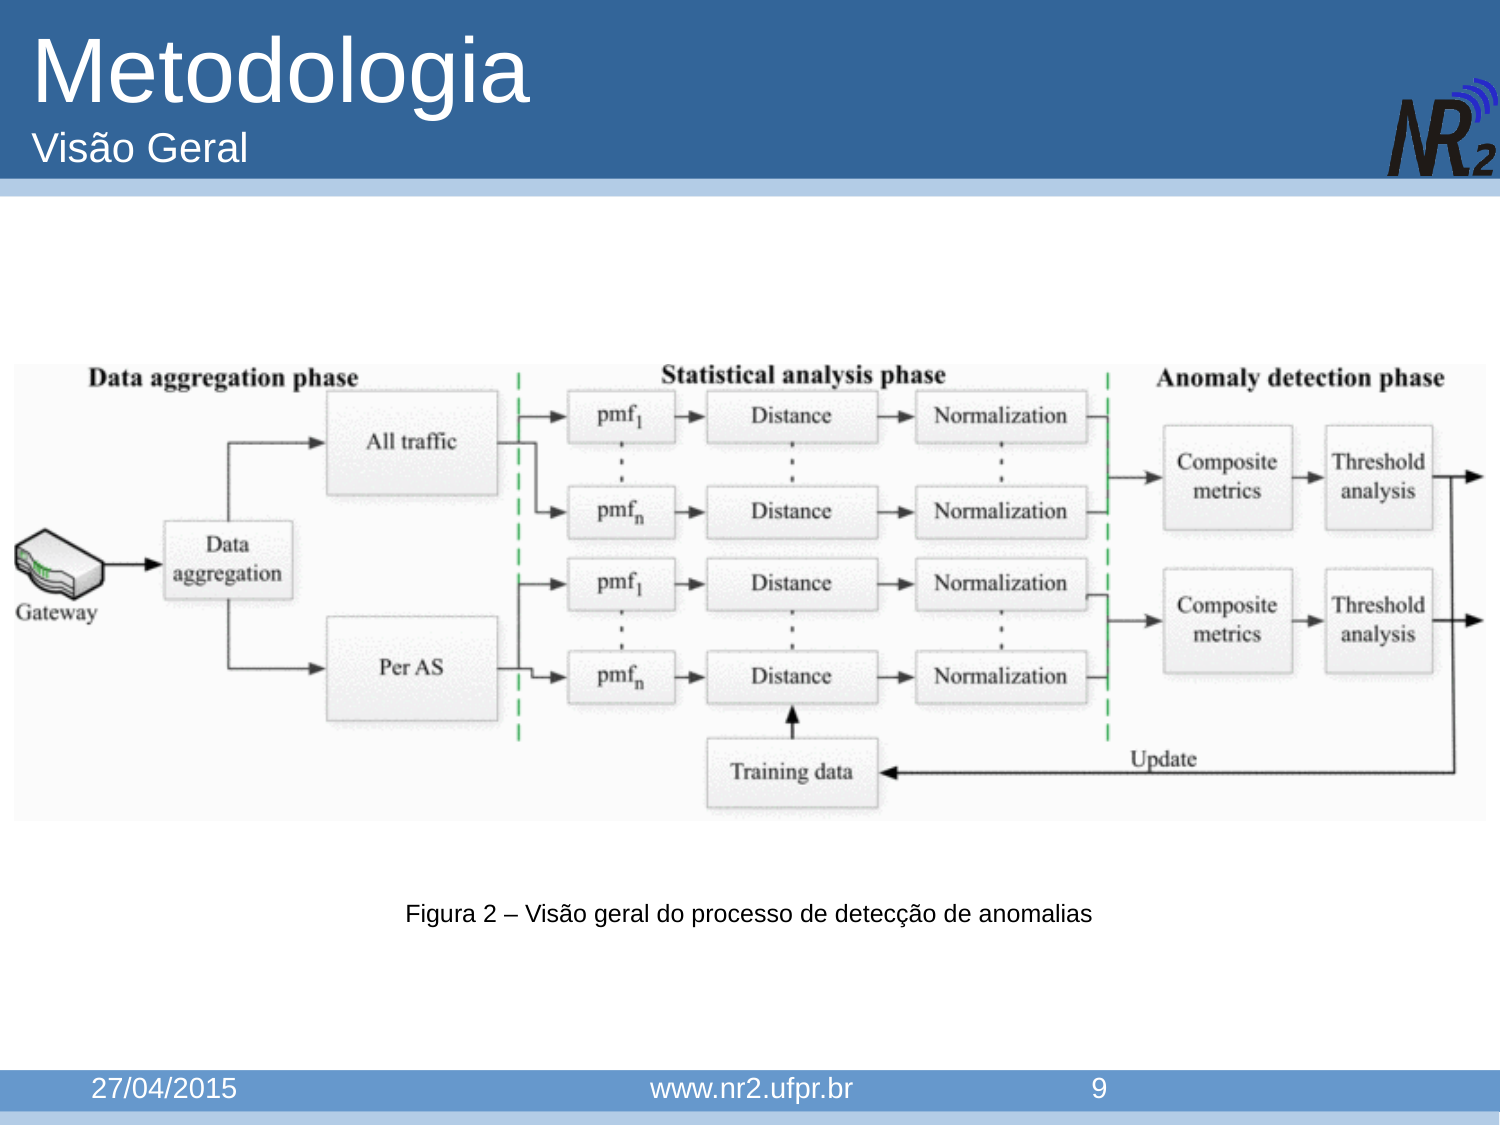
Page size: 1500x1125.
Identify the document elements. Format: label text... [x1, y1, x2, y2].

text_box Figura 2 – Visão geral do processo de detecção de anomalias [383, 890, 1116, 934]
text_box Metodologia Visão Geral [16, 28, 1377, 154]
picture [1387, 78, 1498, 176]
text_box www.nr2.ufpr.br [513, 1061, 990, 1114]
text_box 27/04/2015 [76, 1061, 427, 1109]
text_box <número> [1076, 1061, 1427, 1114]
picture [14, 364, 1486, 821]
